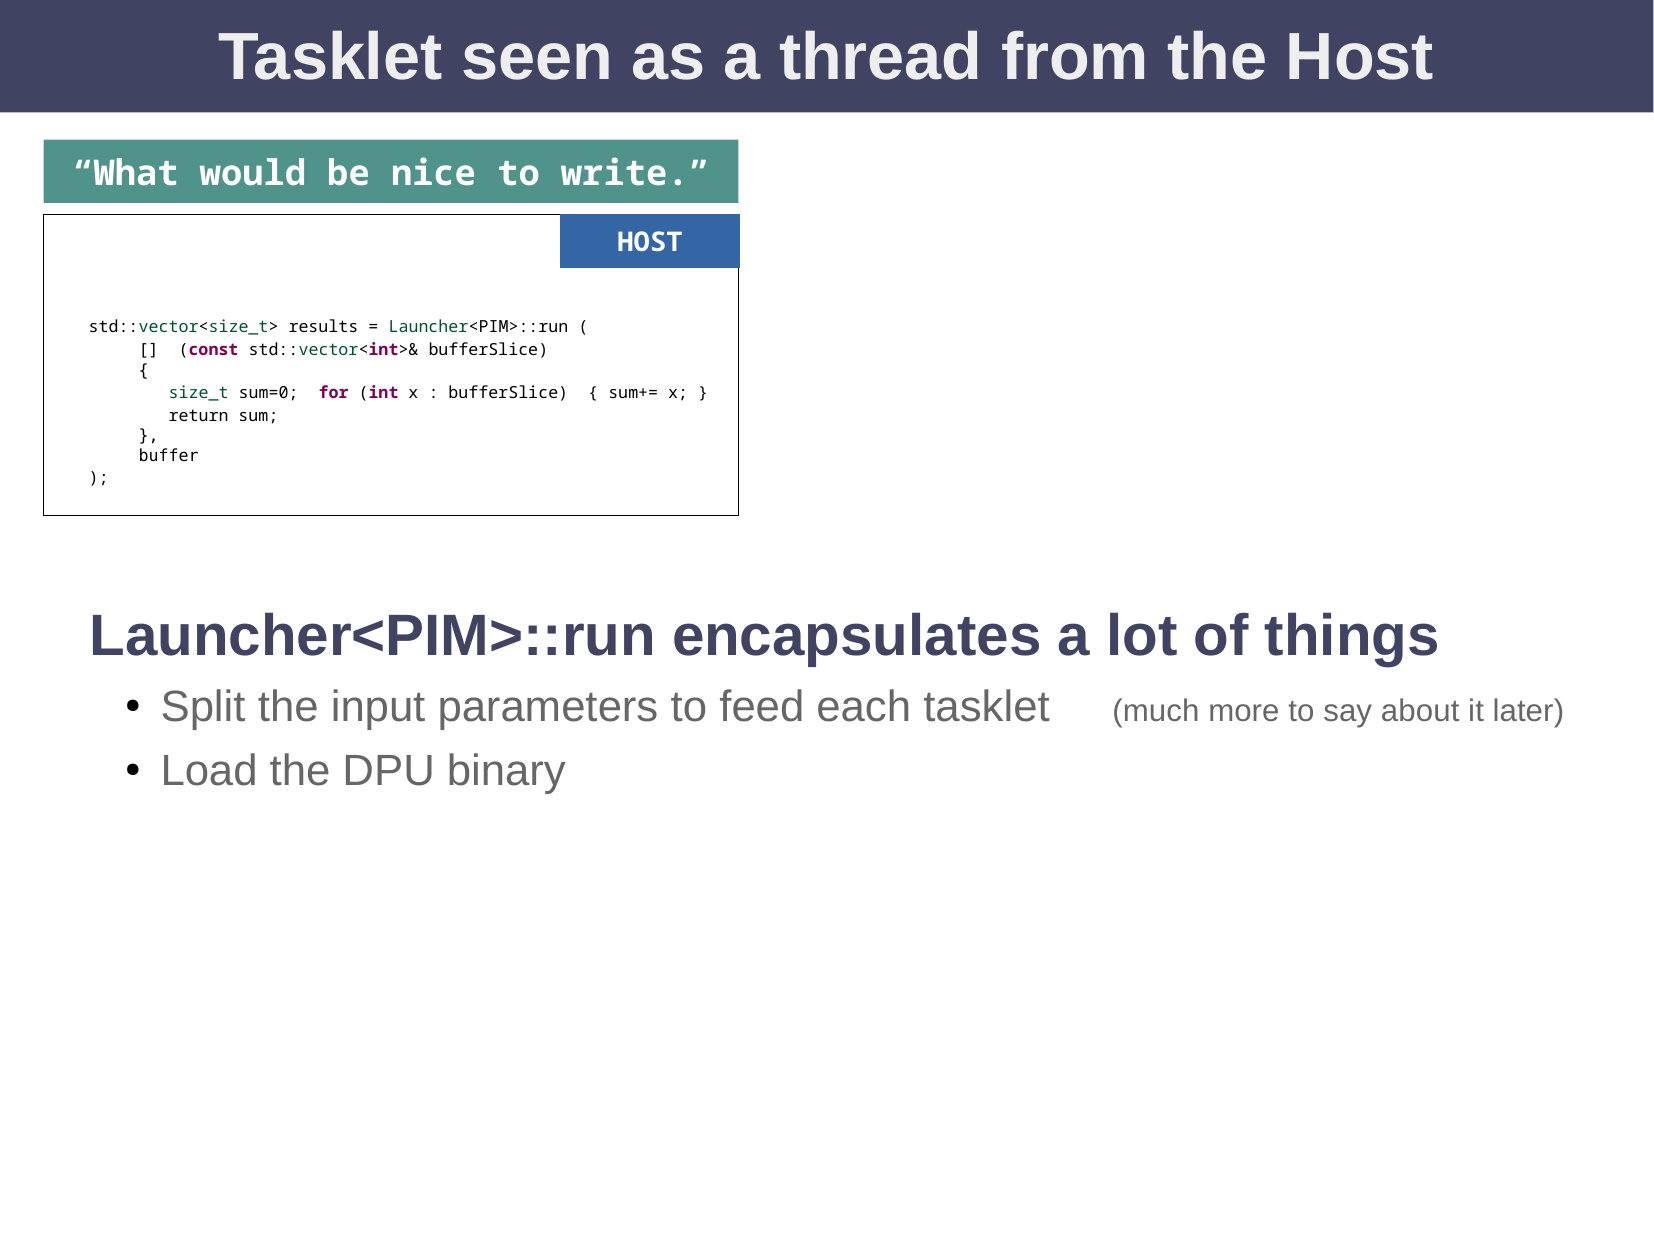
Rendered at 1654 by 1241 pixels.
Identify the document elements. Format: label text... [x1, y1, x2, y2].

text_box HOST [560, 214, 740, 268]
text_box Tasklet seen as a thread from the Host [0, 0, 1654, 113]
text_box std::vector<size_t> results = Launcher<PIM>::run ( [] (const std::vector<int>& bufferSlice) { size_t sum=0; for (int x : bufferSlice) { sum+= x; } return sum; }, buffer ); [43, 214, 739, 516]
text_box Launcher<PIM>::run encapsulates a lot of things Split the input parameters to feed each tasklet (much more to say about it later) Load the DPU binary [75, 595, 1619, 1093]
text_box “What would be nice to write.” [43, 139, 739, 203]
